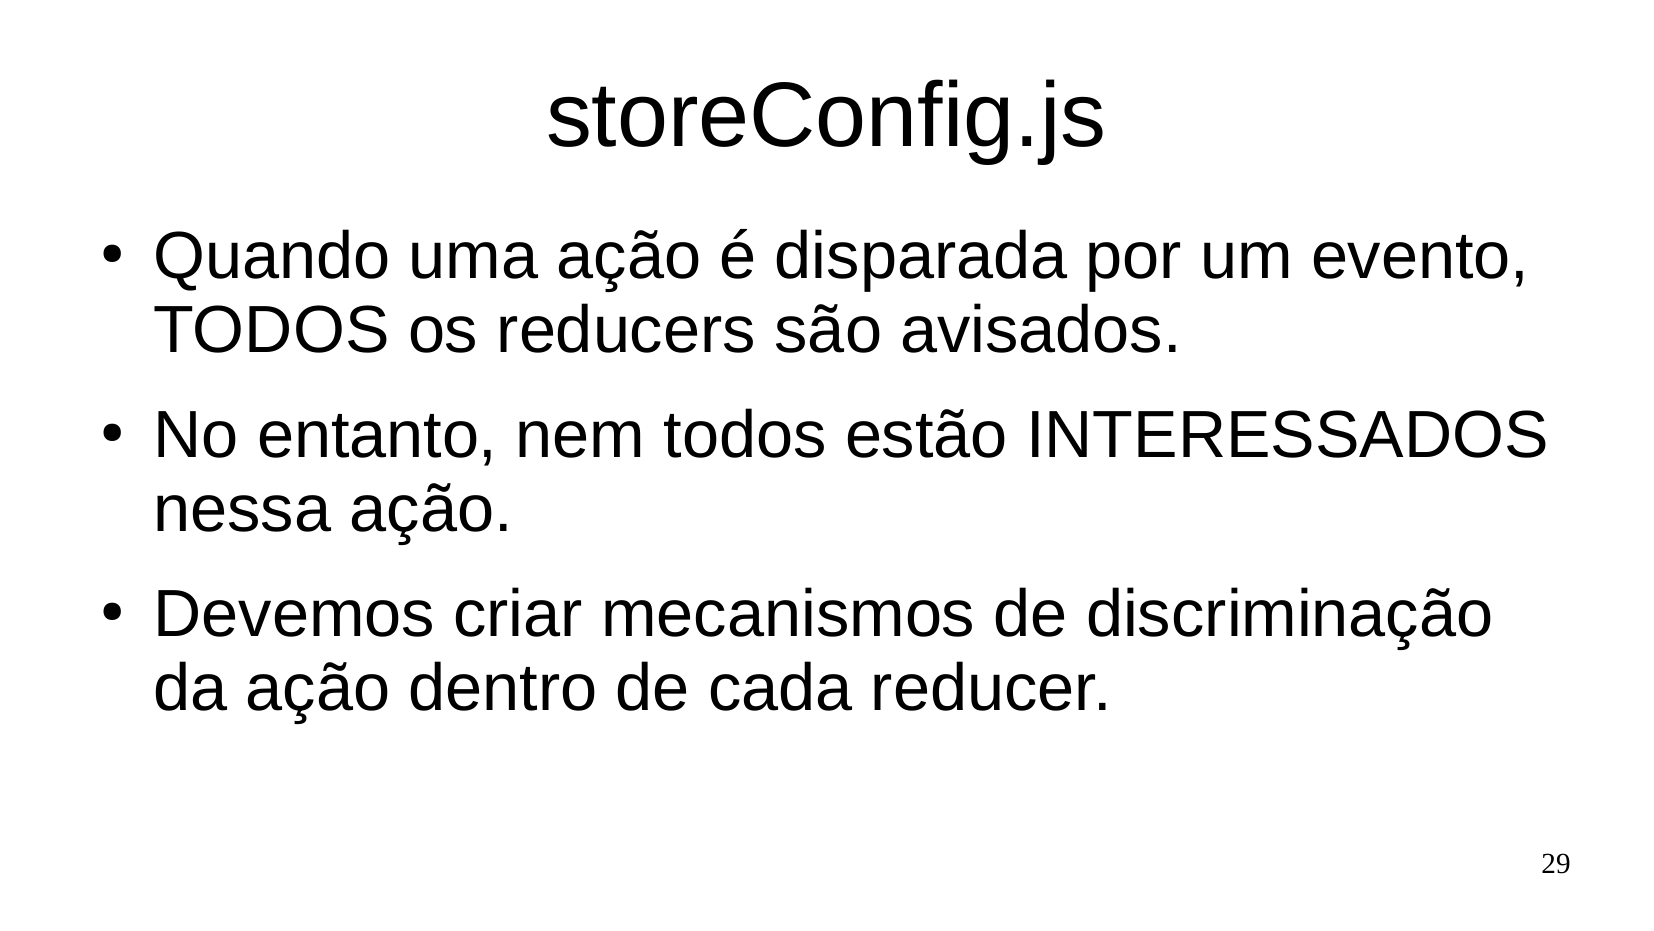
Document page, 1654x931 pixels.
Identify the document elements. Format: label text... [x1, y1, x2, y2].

list Quando uma ação é disparada por um evento, TODOS os reducers são avisados. No entanto, nem todos estão INTERESSADOS nessa ação. Devemos criar mecanismos de discriminação da ação dentro de cada reducer. [82, 217, 1571, 758]
title storeConfig.js [82, 37, 1571, 193]
